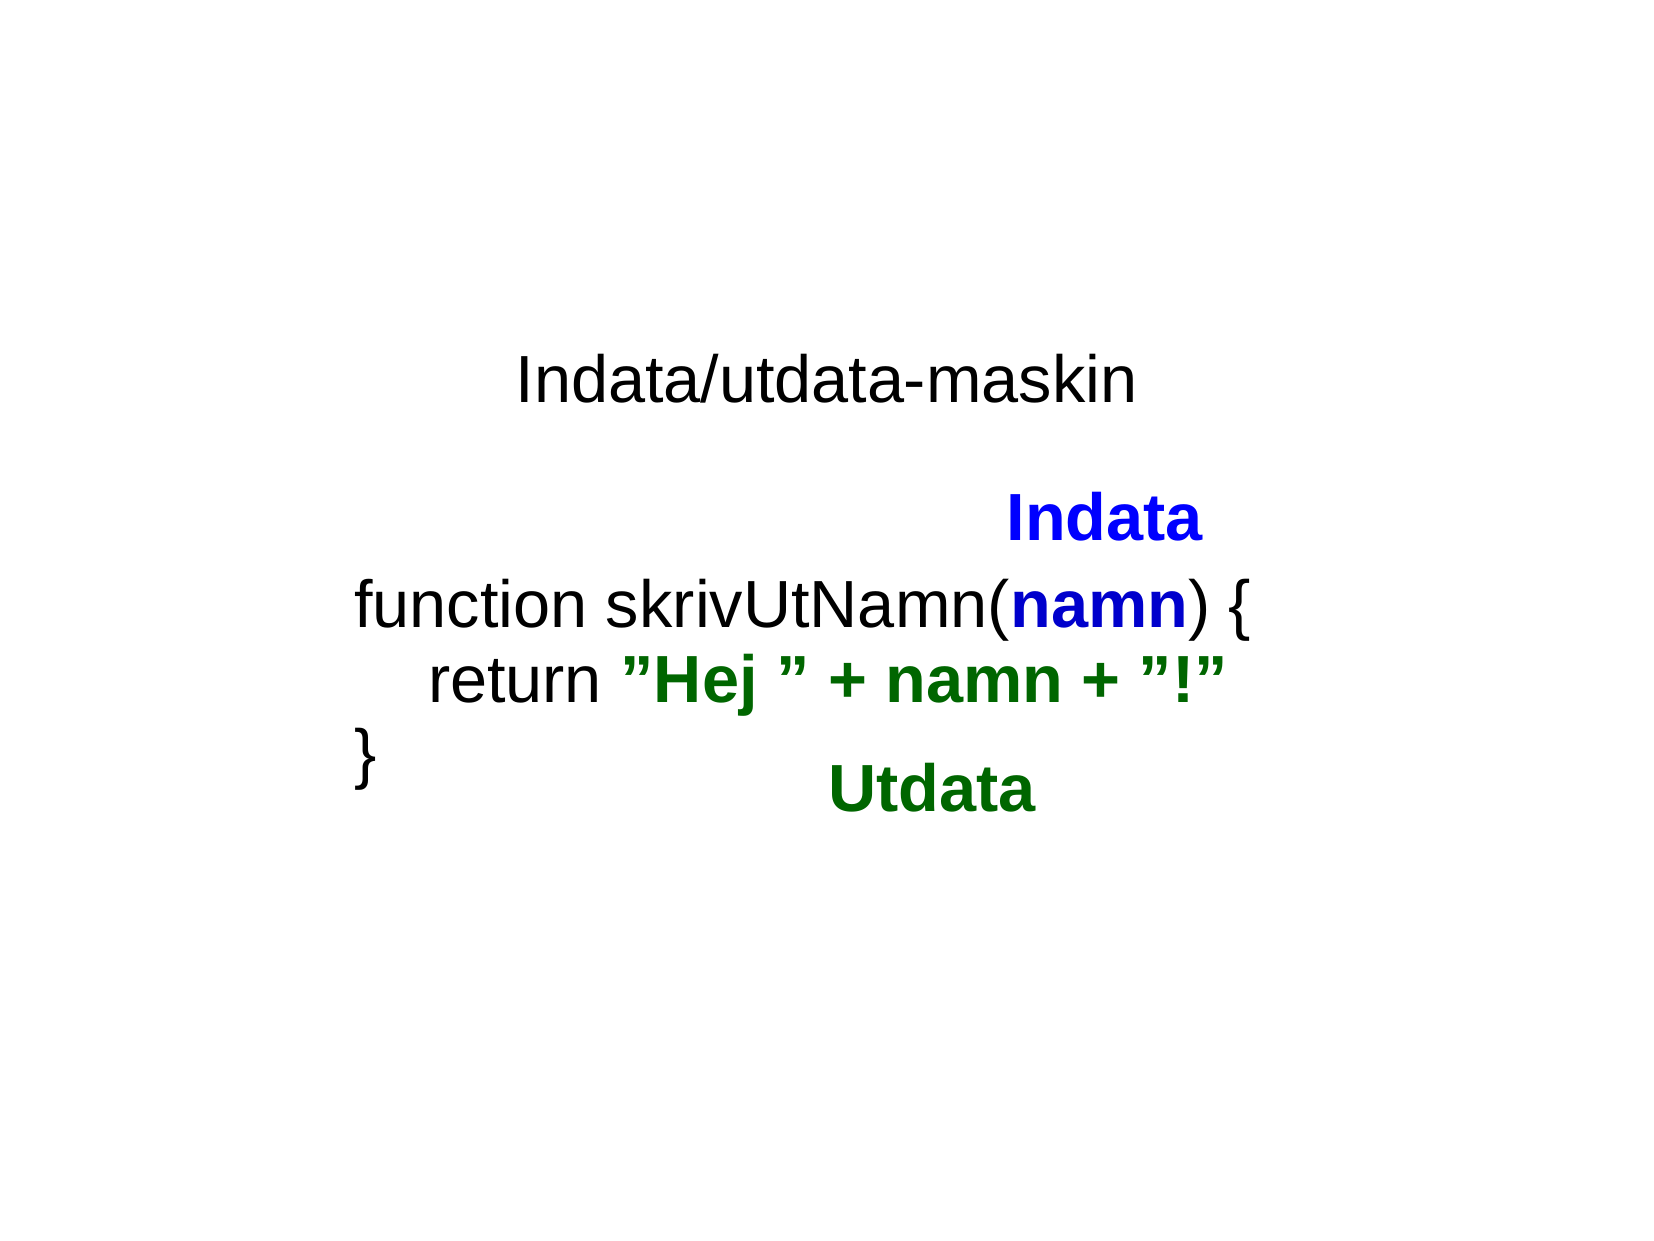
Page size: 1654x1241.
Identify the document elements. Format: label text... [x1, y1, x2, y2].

text_box Indata [992, 472, 1229, 563]
subtitle Indata/utdata-maskin function skrivUtNamn(namn) { return ”Hej ” + namn + ”!” } [354, 342, 1300, 1010]
text_box Utdata [813, 744, 1052, 834]
